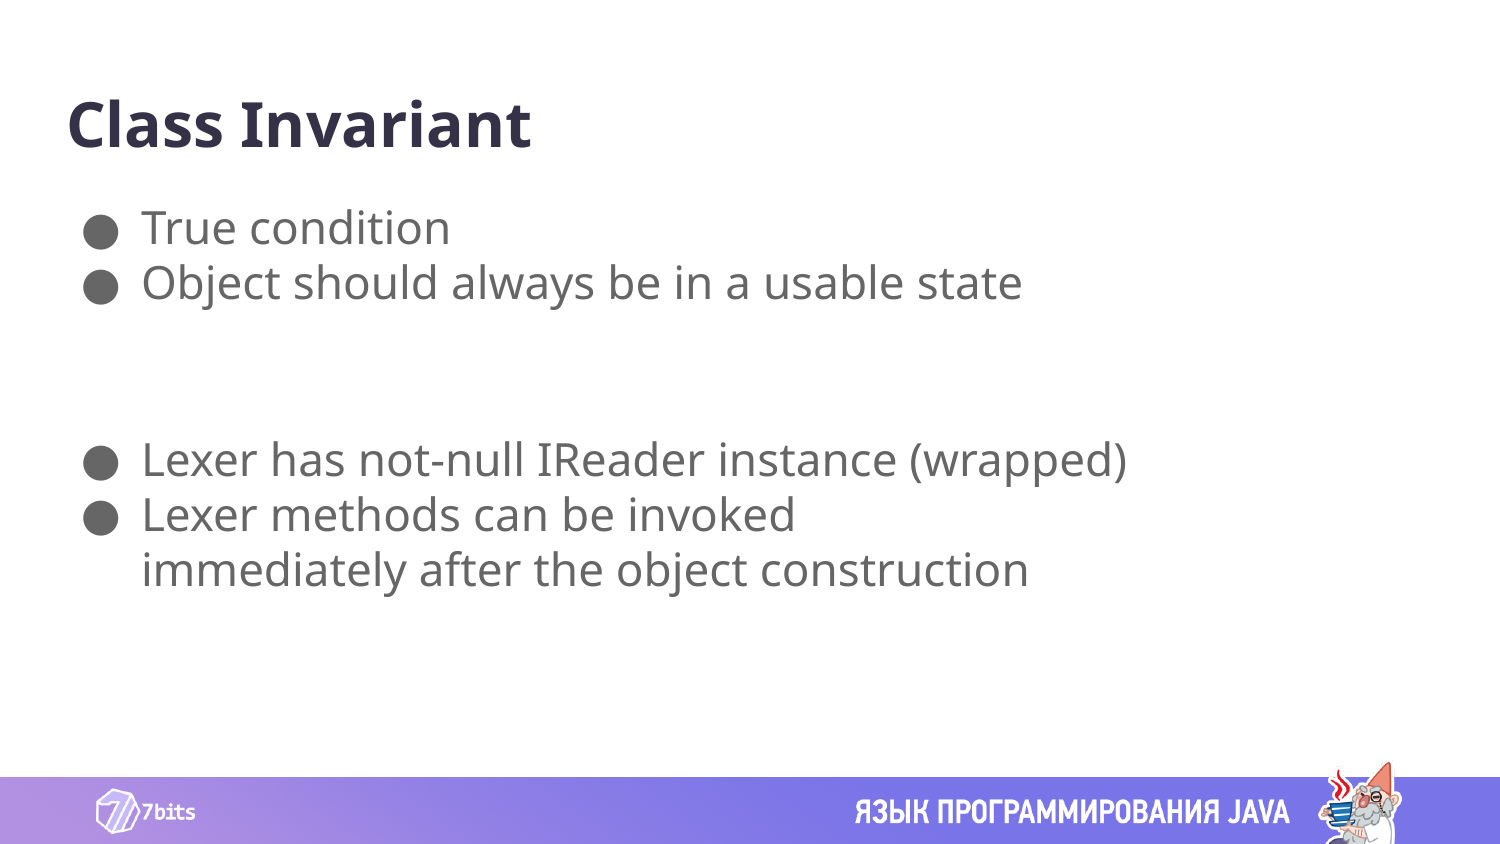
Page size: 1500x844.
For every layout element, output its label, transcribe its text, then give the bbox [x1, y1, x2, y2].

title Class Invariant [51, 69, 1449, 164]
list True condition Object should always be in a usable state Lexer has not-null IReader instance (wrapped) Lexer methods can be invoked immediately after the object construction [51, 184, 1449, 745]
picture [0, 717, 1500, 844]
